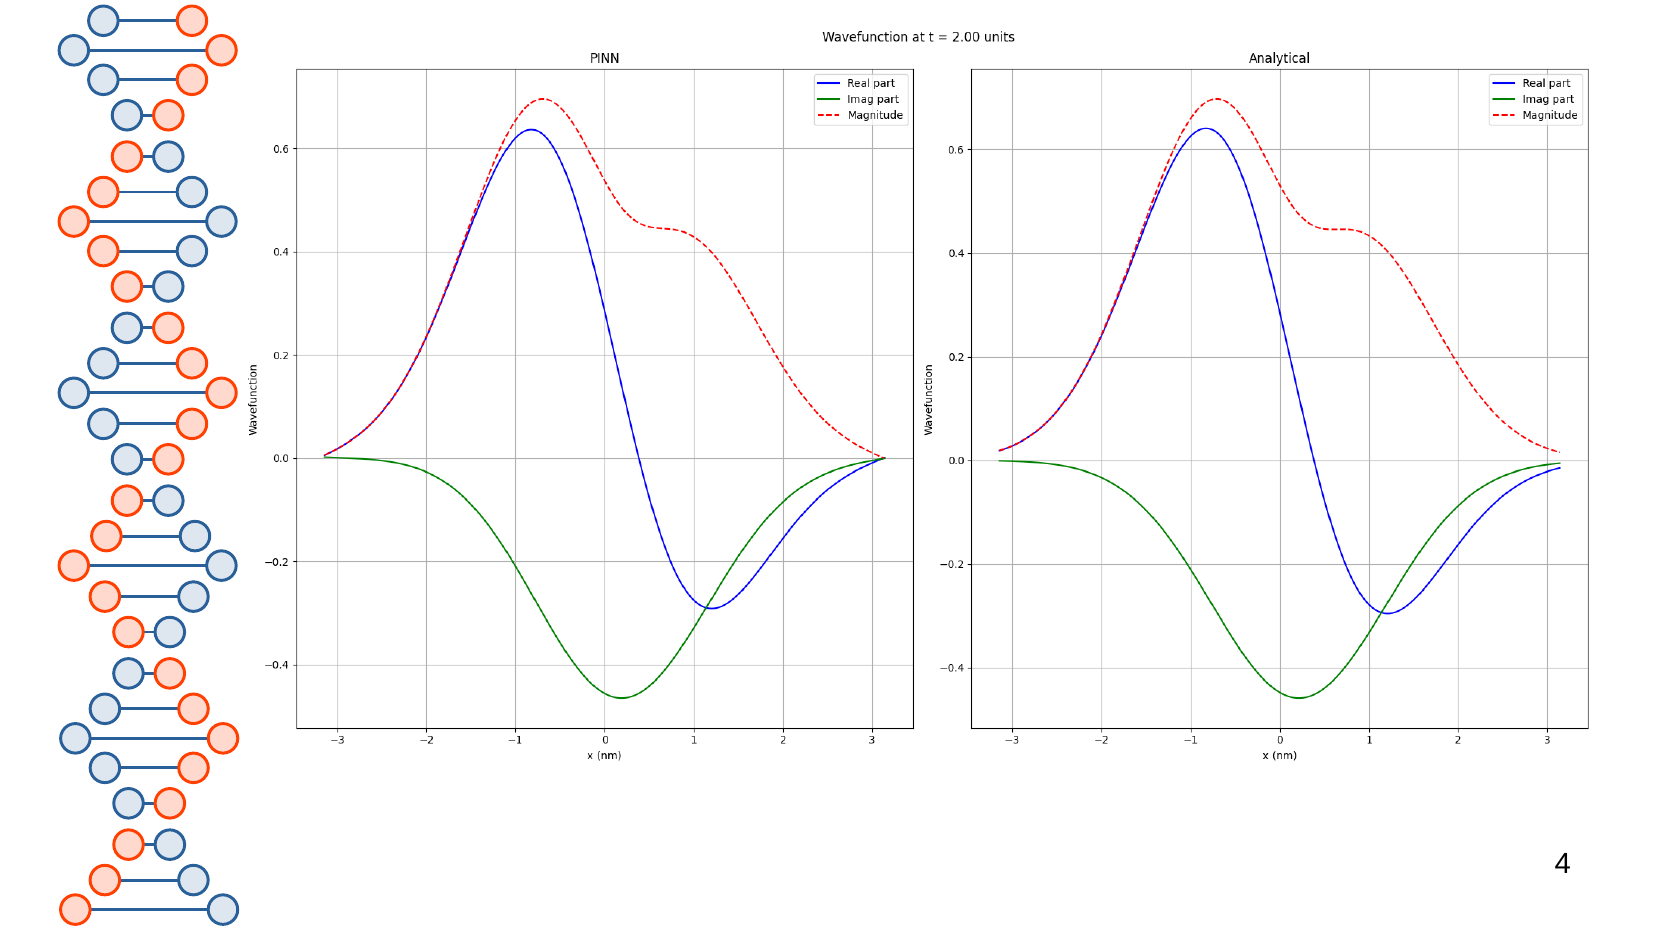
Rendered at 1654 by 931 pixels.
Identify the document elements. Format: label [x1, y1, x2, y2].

picture [241, 23, 1595, 768]
